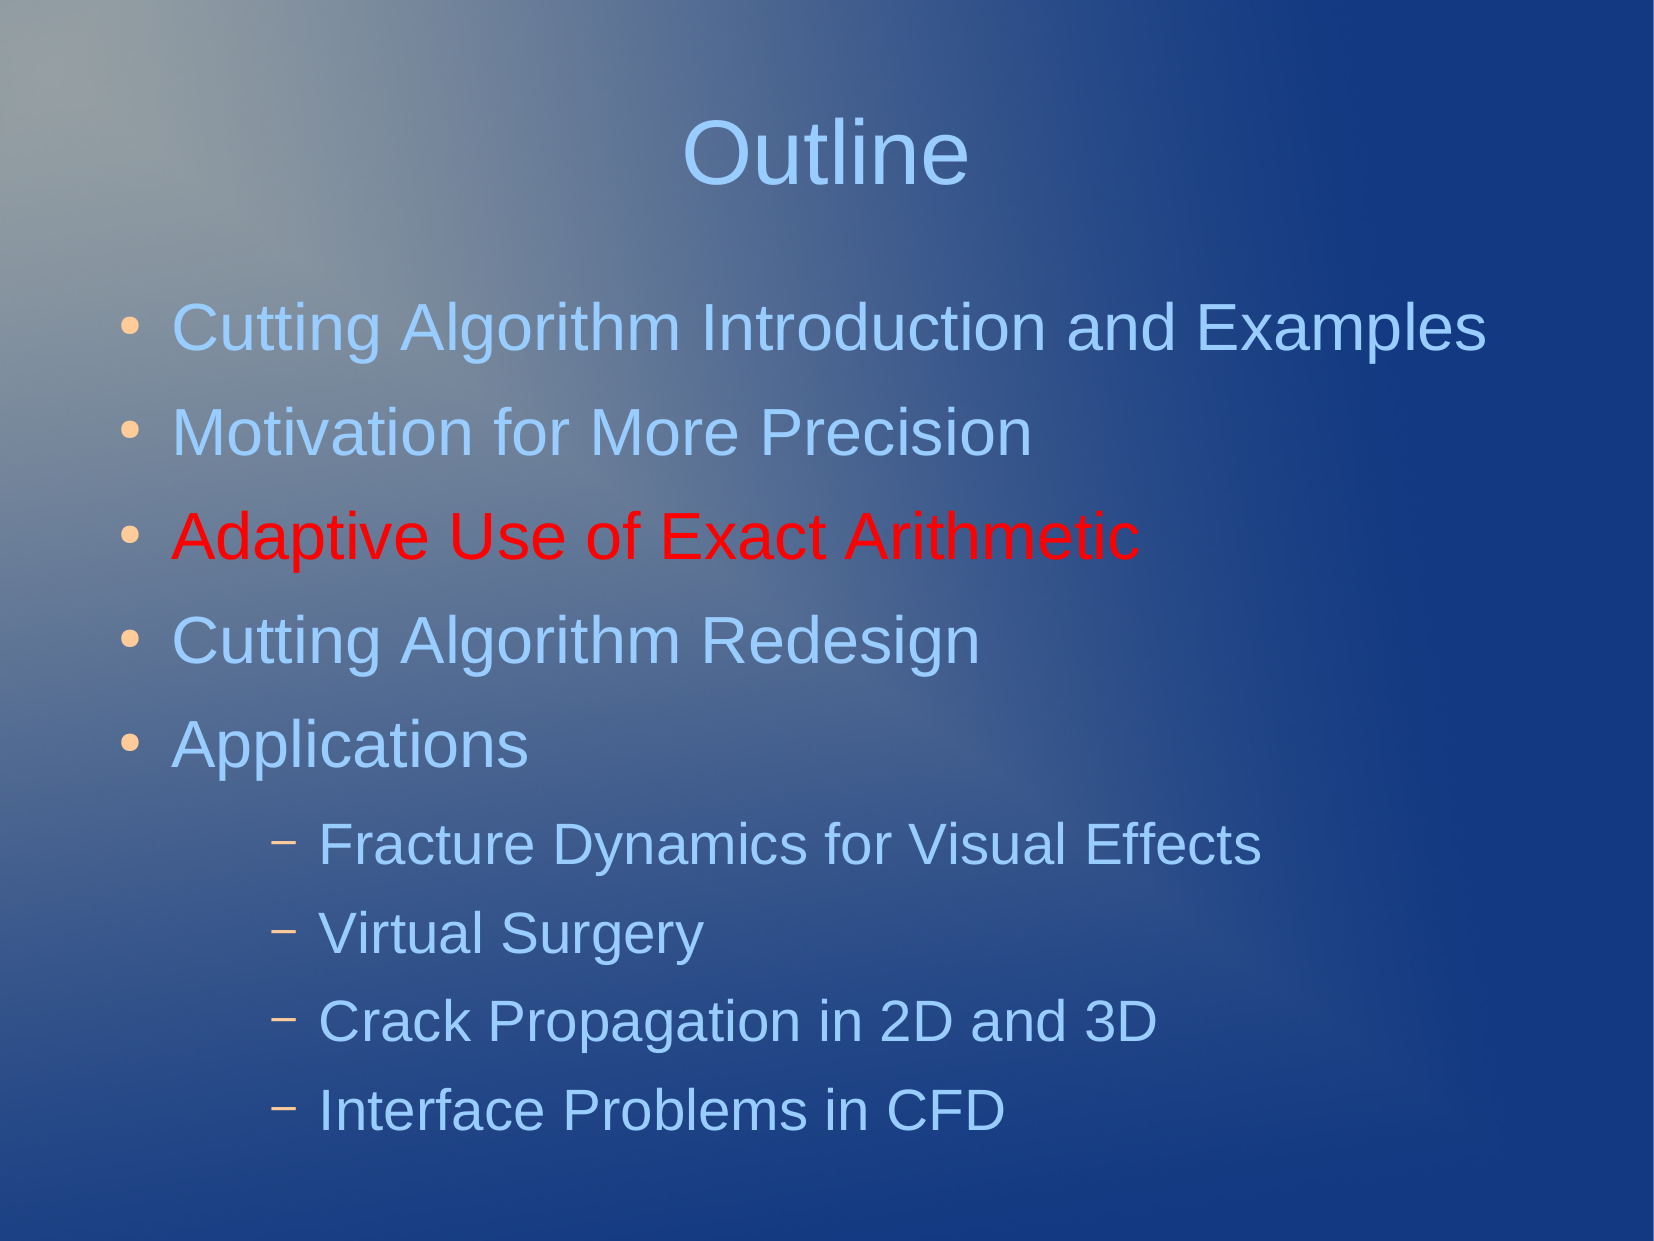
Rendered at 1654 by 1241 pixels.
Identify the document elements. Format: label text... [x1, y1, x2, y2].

picture [0, 0, 1654, 1241]
list Cutting Algorithm Introduction and Examples Motivation for More Precision Adaptive Use of Exact Arithmetic Cutting Algorithm Redesign Applications Fracture Dynamics for Visual Effects Virtual Surgery Crack Propagation in 2D and 3D Interface Problems in CFD [82, 290, 1571, 1142]
title Outline [82, 49, 1571, 257]
